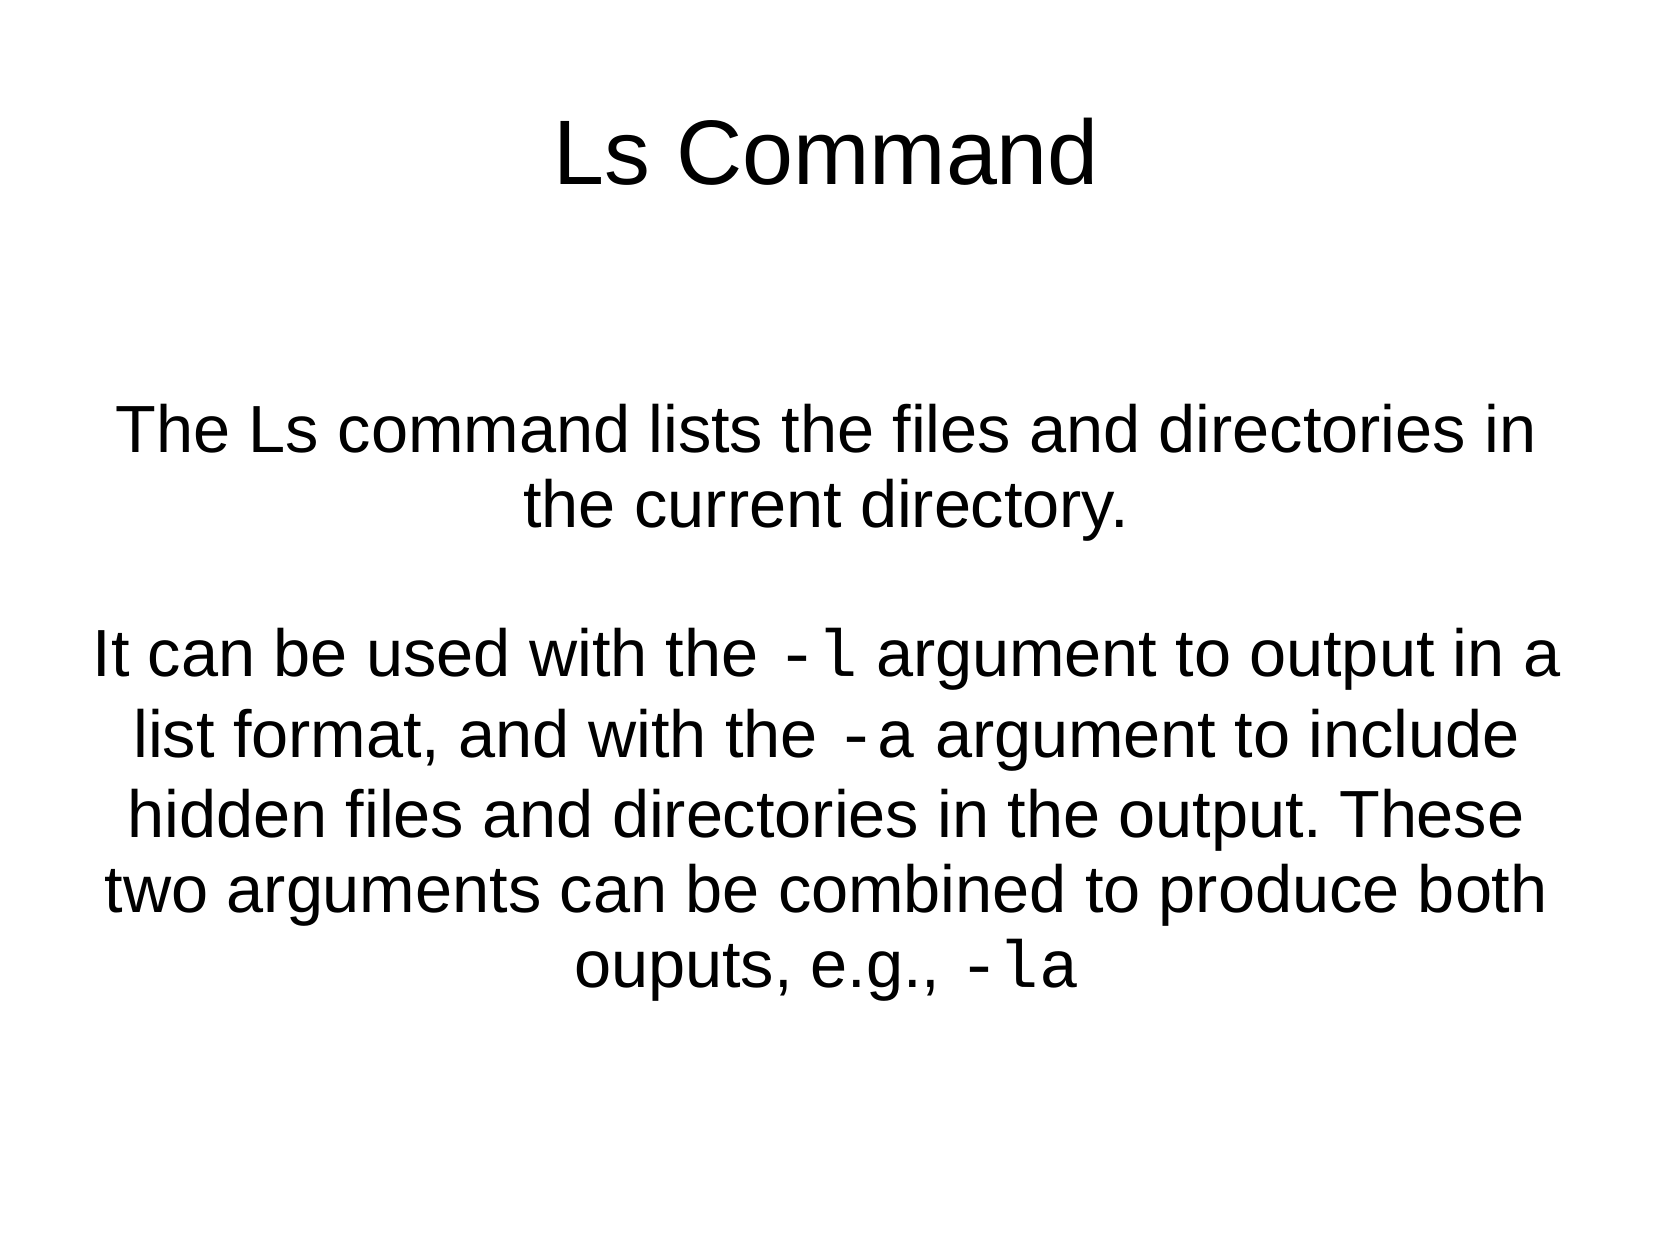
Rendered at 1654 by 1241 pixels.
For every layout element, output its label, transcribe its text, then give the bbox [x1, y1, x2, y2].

subtitle The Ls command lists the files and directories in the current directory. It can be used with the -l argument to output in a list format, and with the -a argument to include hidden files and directories in the output. These two arguments can be combined to produce both ouputs, e.g., -la [82, 290, 1571, 1109]
title Ls Command [82, 49, 1571, 257]
